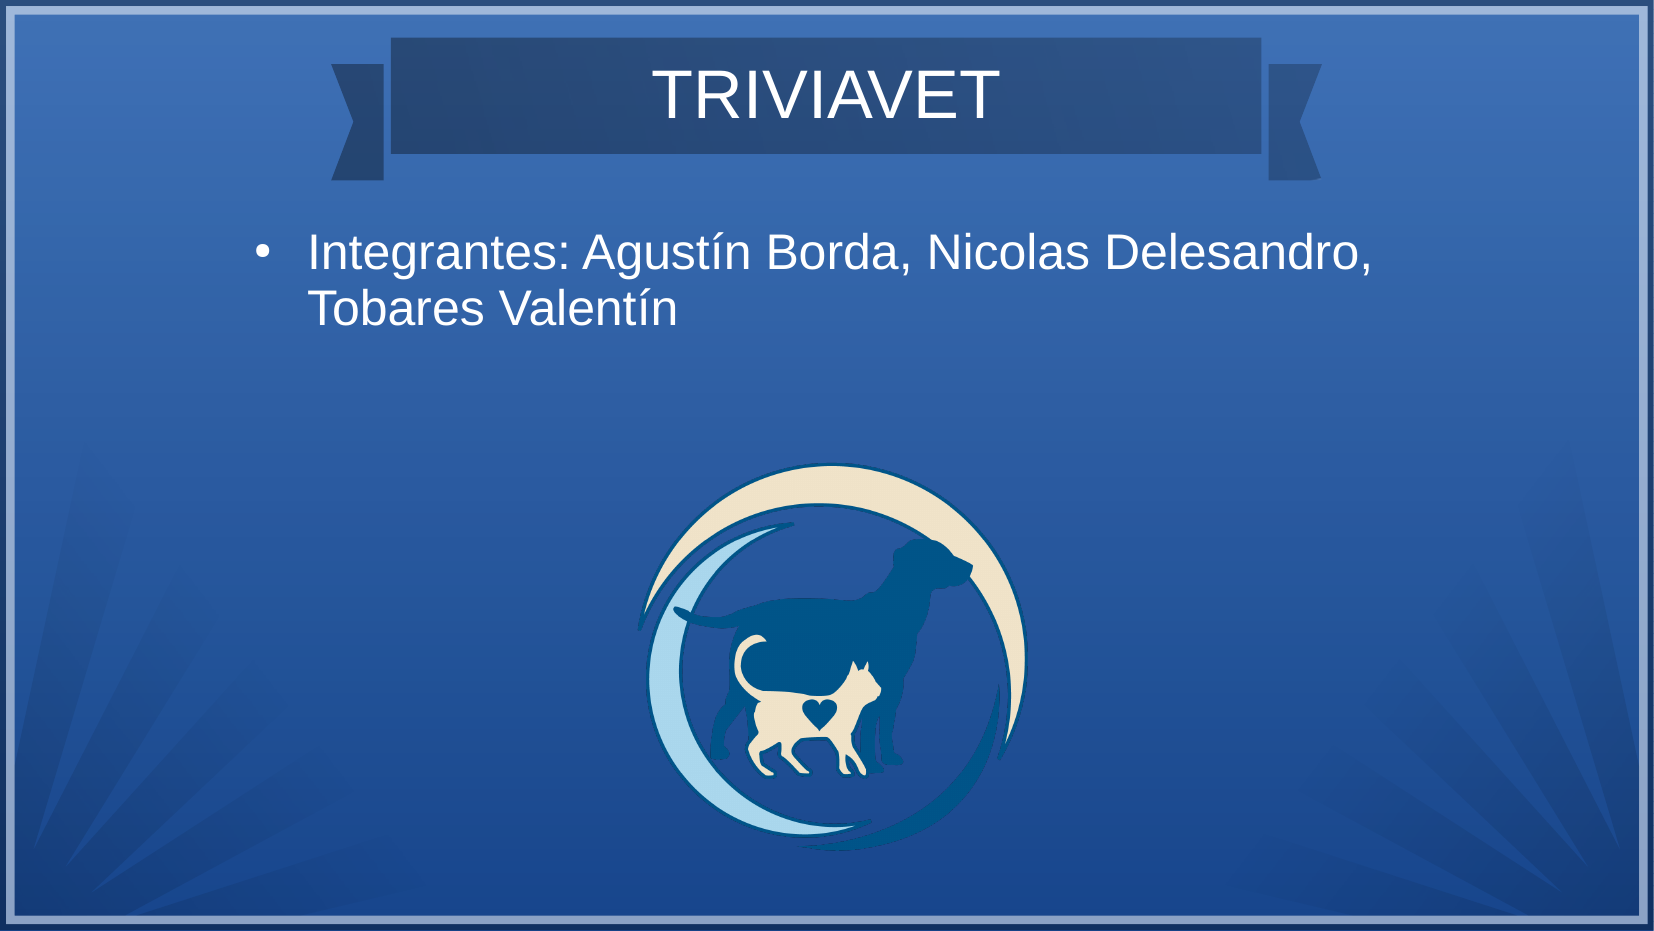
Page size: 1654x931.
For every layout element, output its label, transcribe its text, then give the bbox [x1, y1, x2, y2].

title TRIVIAVET [389, 35, 1264, 154]
picture [637, 462, 1028, 851]
list Integrantes: Agustín Borda, Nicolas Delesandro, Tobares Valentín [236, 224, 1501, 553]
